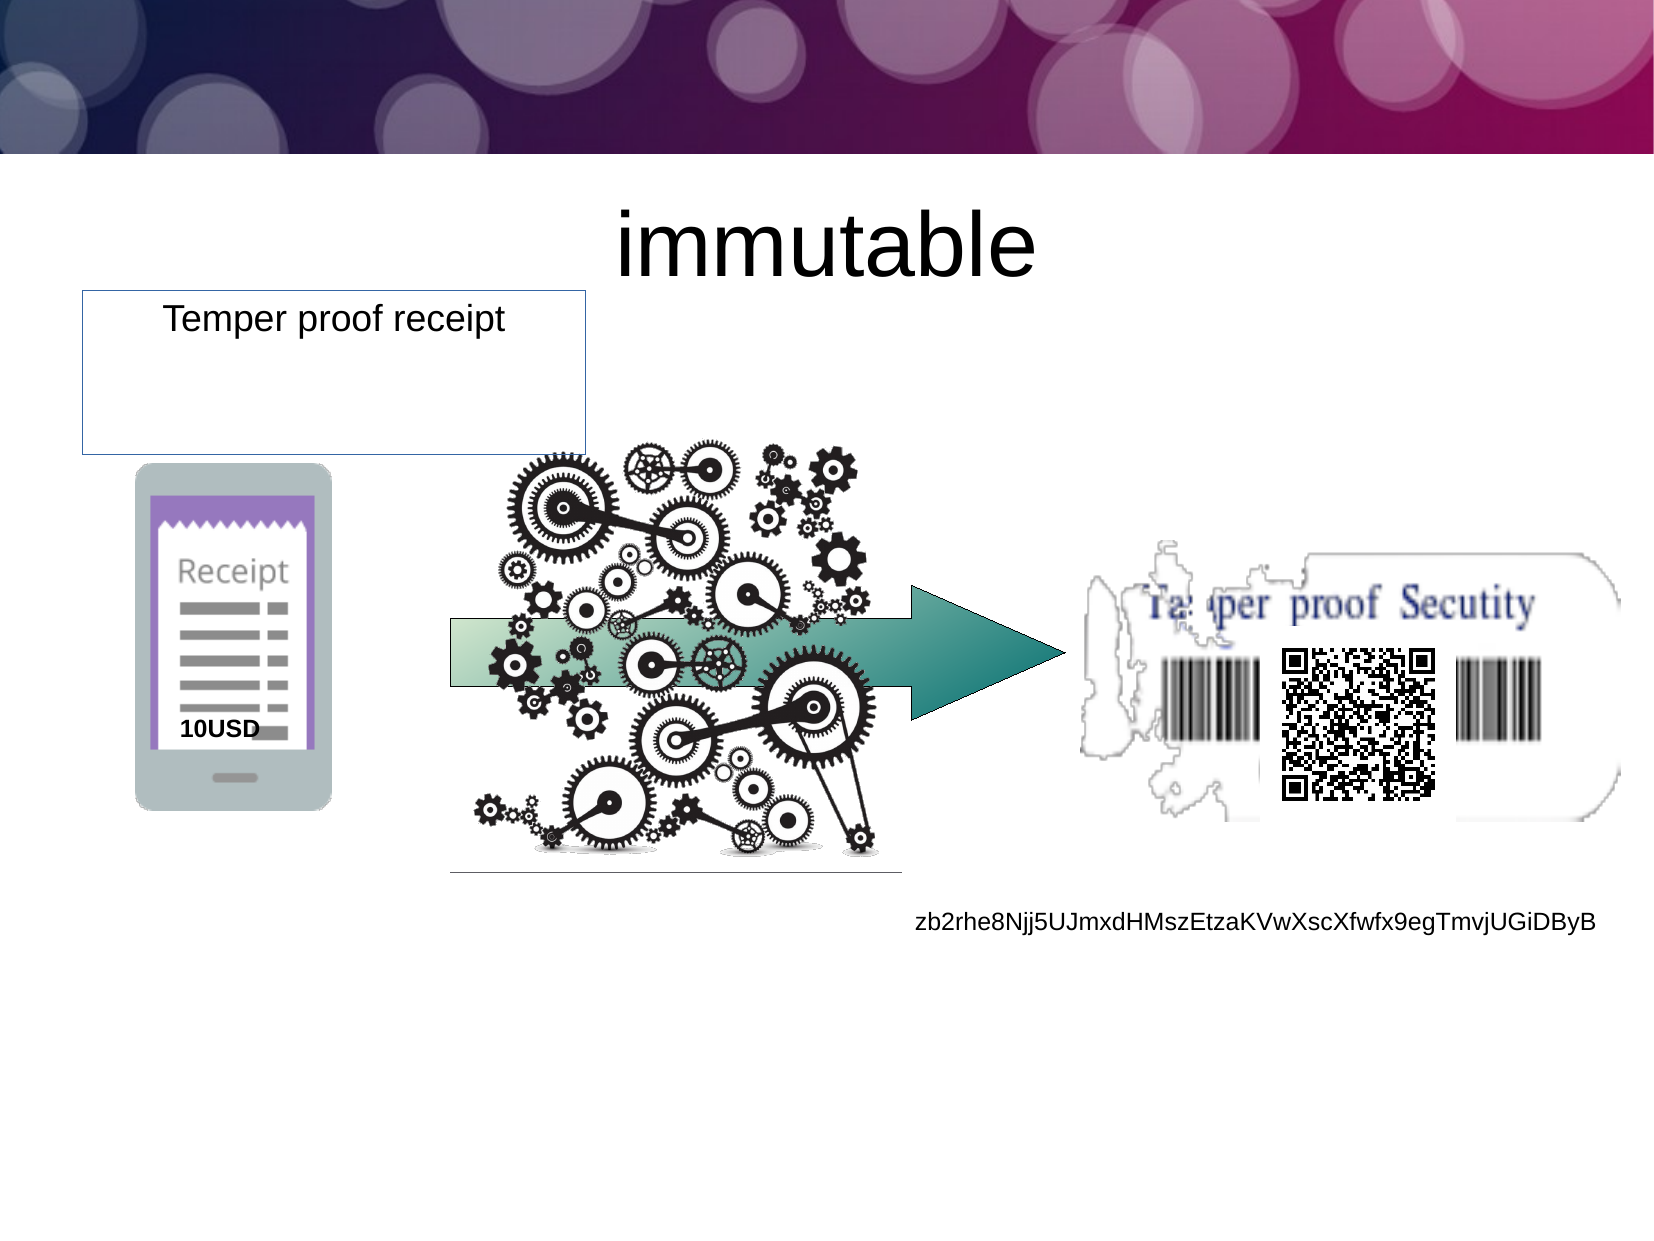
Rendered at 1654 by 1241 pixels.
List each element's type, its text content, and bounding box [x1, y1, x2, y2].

title immutable [82, 159, 1571, 331]
text_box zb2rhe8Njj5UJmxdHMszEtzaKVwXscXfwfx9egTmvjUGiDByB [900, 900, 1636, 961]
list Temper proof receipt [82, 290, 586, 455]
picture [450, 420, 902, 873]
picture [0, 0, 1654, 154]
text_box 10USD [165, 707, 376, 751]
text_box [902, 585, 1066, 721]
picture [1080, 540, 1621, 822]
picture [135, 463, 332, 811]
